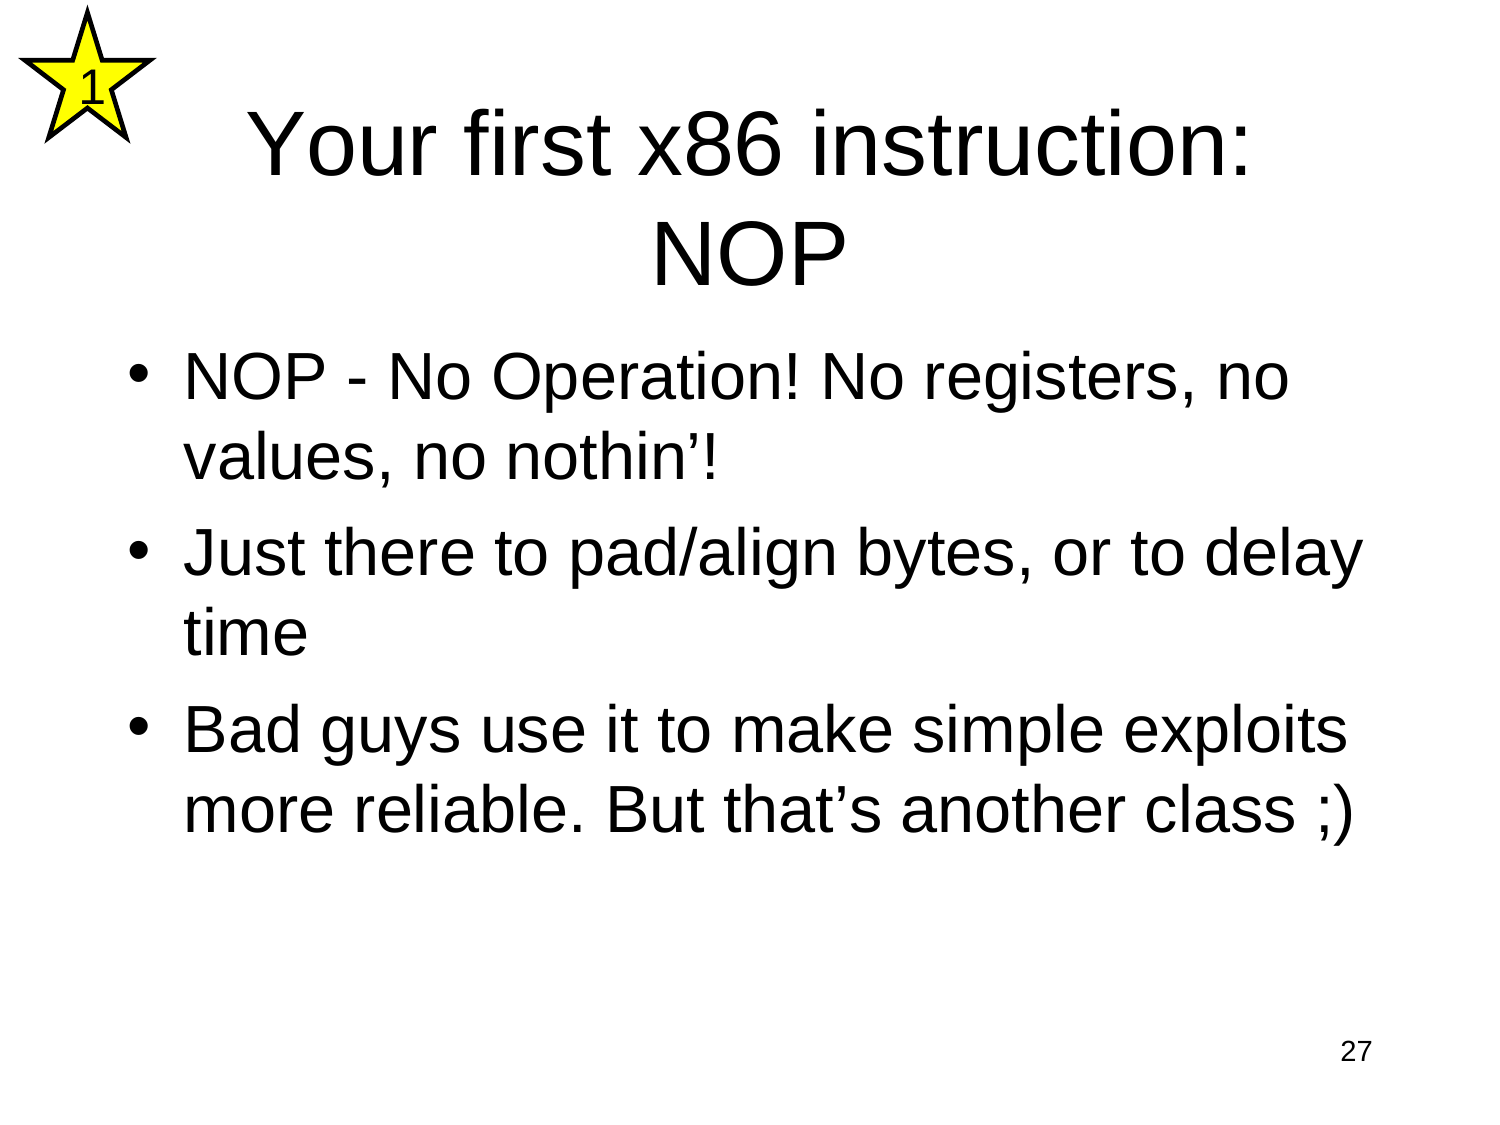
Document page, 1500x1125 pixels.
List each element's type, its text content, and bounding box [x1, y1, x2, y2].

text_box <number> [1074, 1025, 1388, 1101]
text_box 1 [24, 12, 150, 138]
list NOP - No Operation! No registers, no values, no nothin’! Just there to pad/align bytes, or to delay time Bad guys use it to make simple exploits more reliable. But that’s another class ;) [112, 324, 1388, 1001]
title Your first x86 instruction: NOP [112, 76, 1388, 312]
